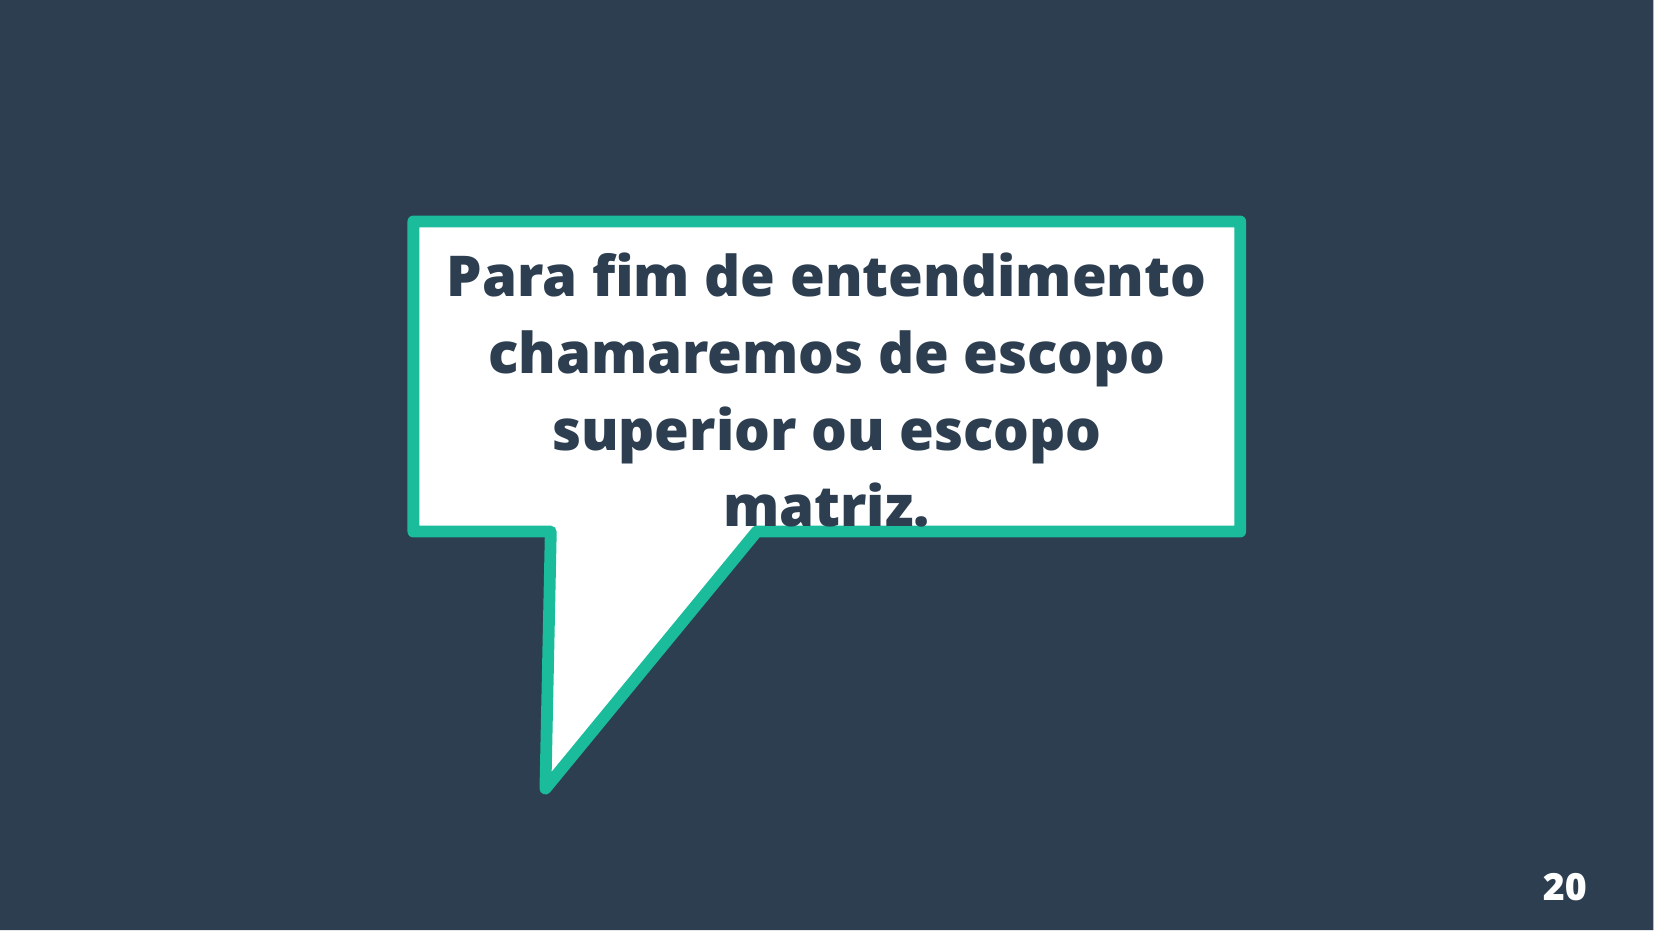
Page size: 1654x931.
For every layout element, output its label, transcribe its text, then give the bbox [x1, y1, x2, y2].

title Para fim de entendimento chamaremos de escopo superior ou escopo matriz. [442, 236, 1211, 502]
